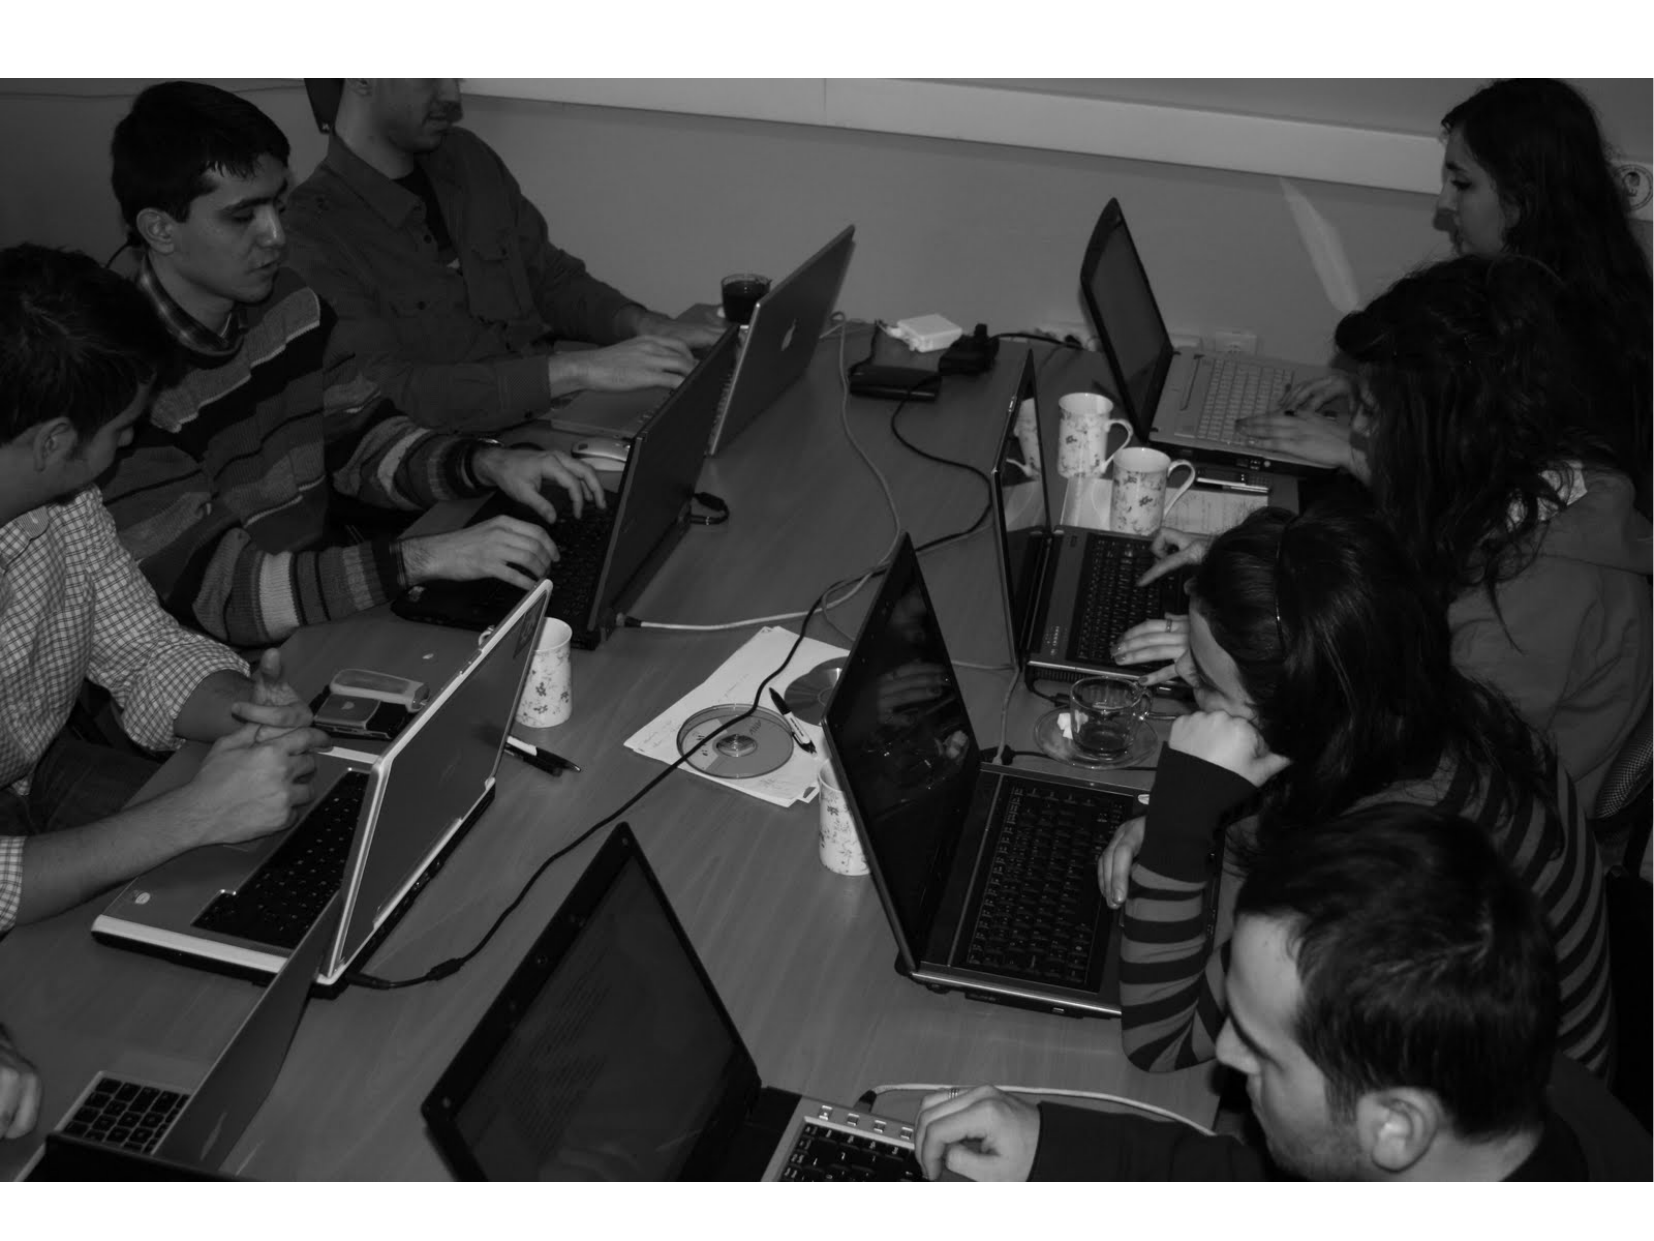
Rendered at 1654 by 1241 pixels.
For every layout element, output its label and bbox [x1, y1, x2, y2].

picture [0, 78, 1654, 1182]
